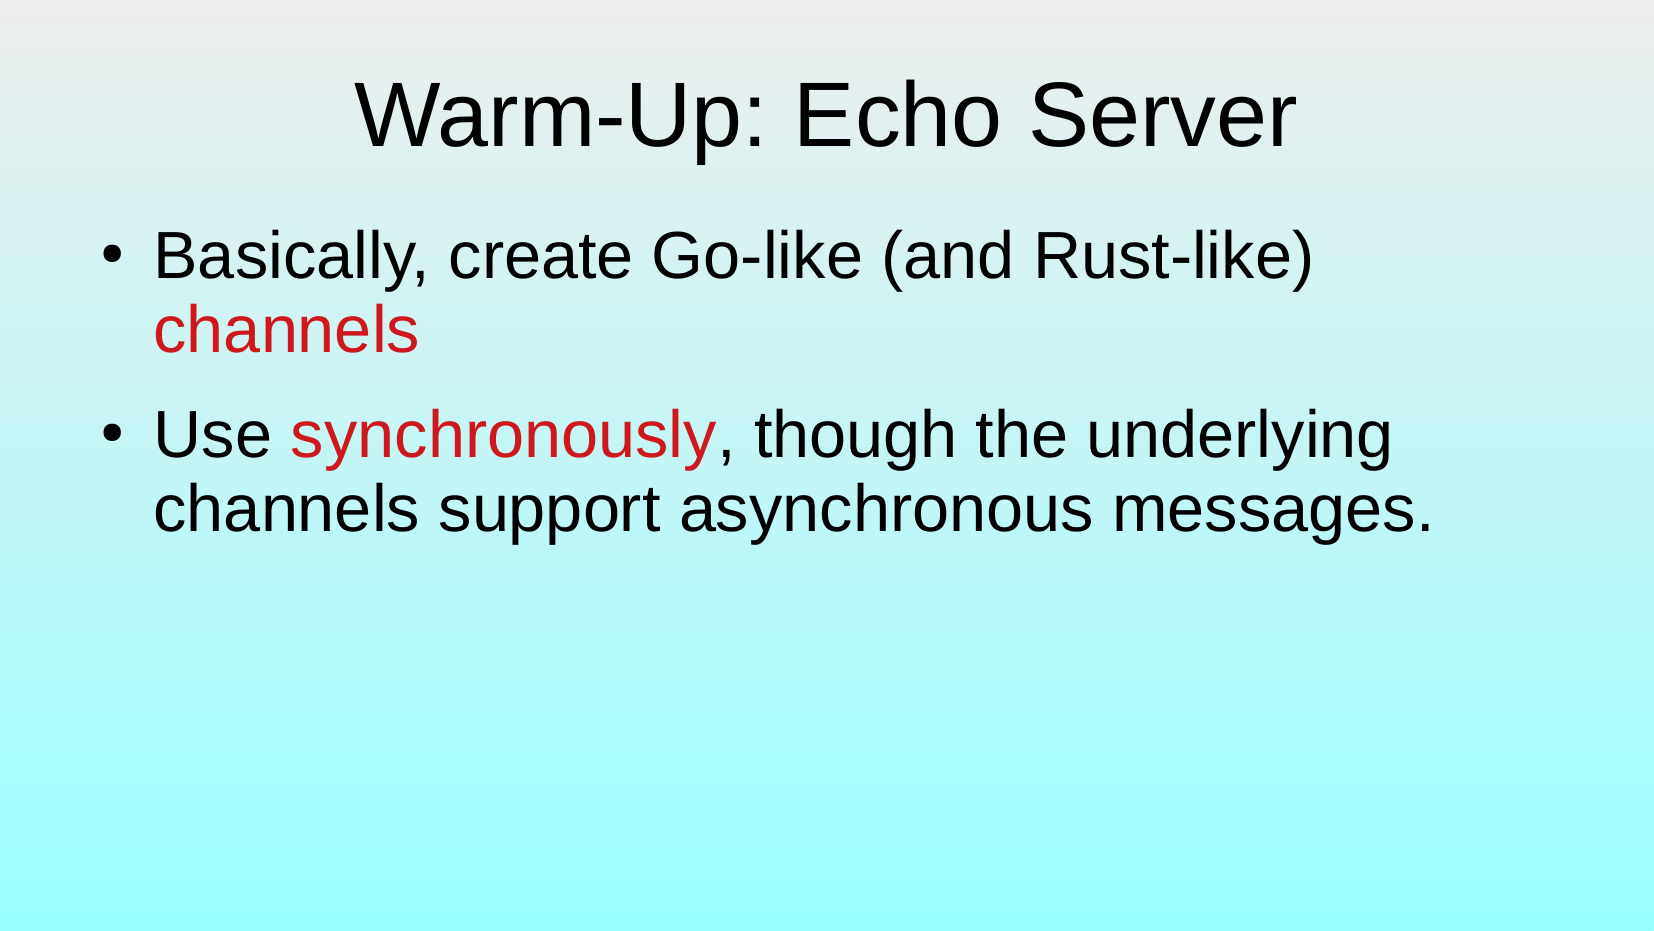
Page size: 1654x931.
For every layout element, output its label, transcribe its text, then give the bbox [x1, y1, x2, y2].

list Basically, create Go-like (and Rust-like) channels Use synchronously, though the underlying channels support asynchronous messages. [82, 217, 1571, 758]
title Warm-Up: Echo Server [82, 37, 1571, 193]
